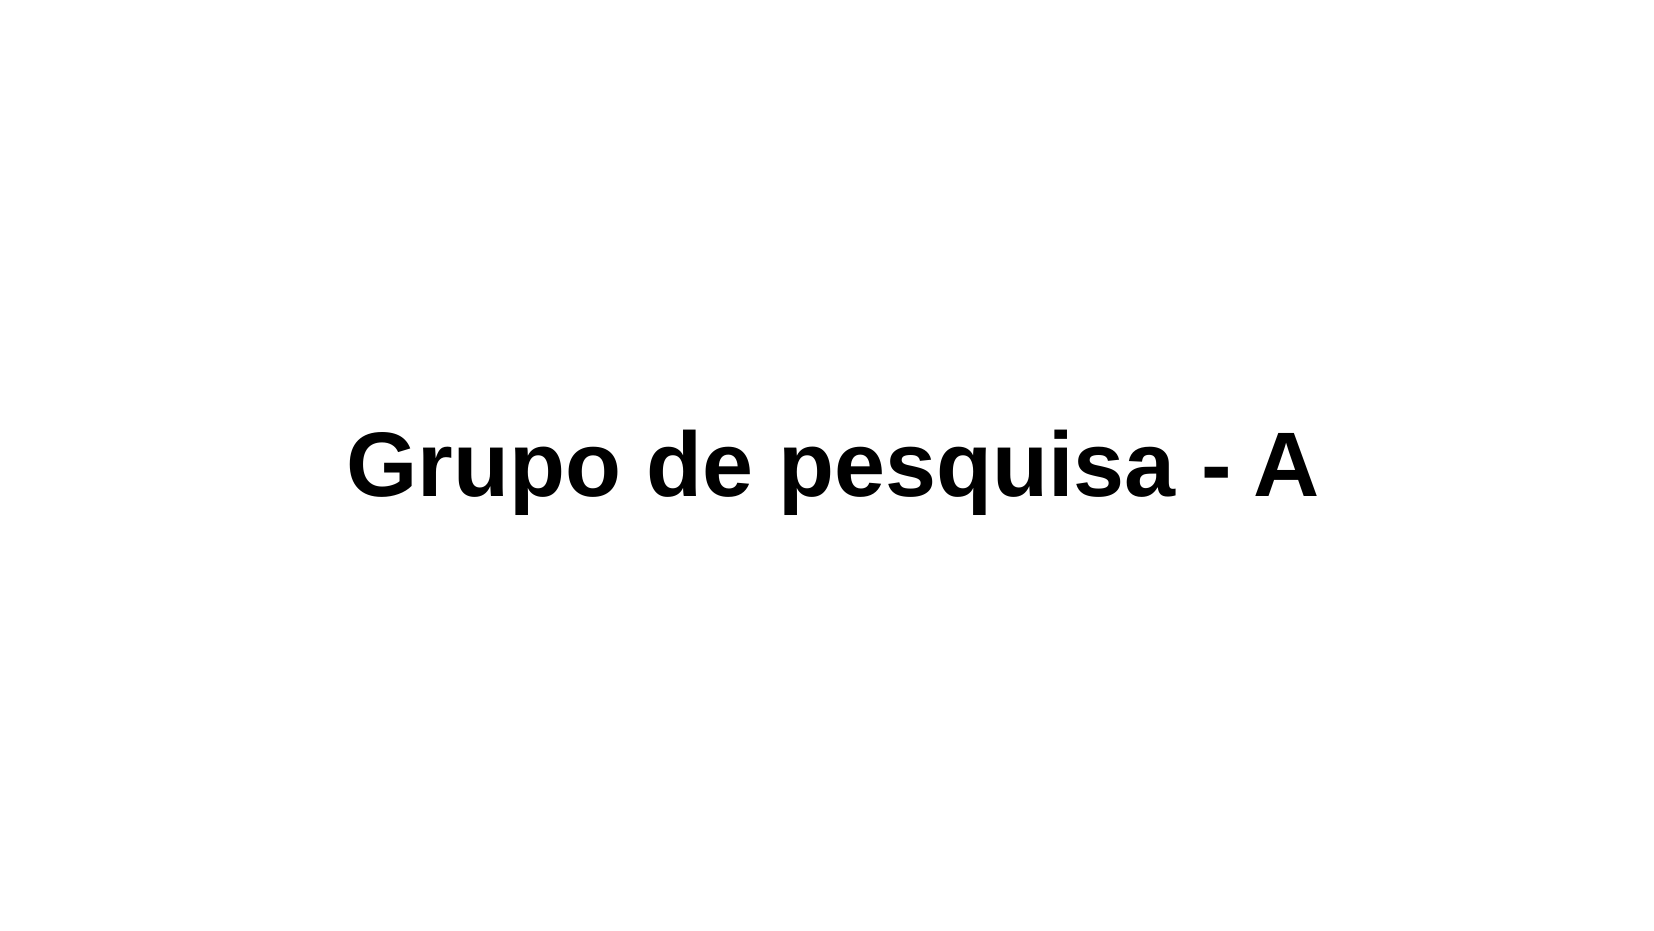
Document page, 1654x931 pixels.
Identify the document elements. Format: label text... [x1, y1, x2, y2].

title Grupo de pesquisa - A [6, 0, 1654, 931]
